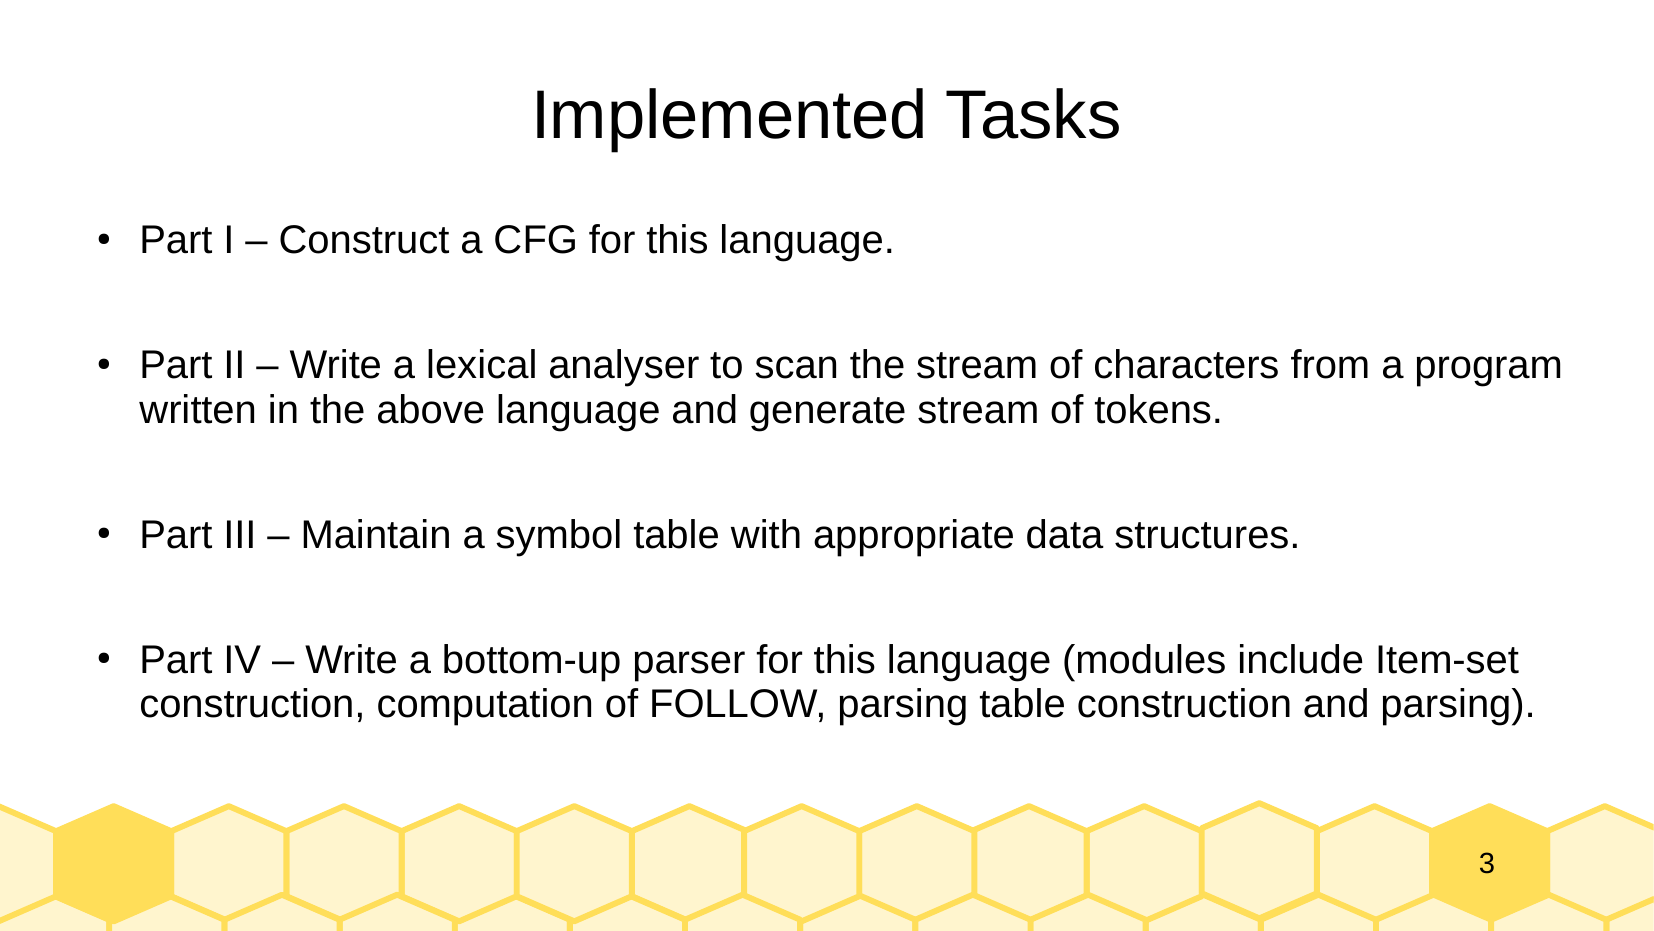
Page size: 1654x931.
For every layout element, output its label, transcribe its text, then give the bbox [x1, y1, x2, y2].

list Part I – Construct a CFG for this language. Part II – Write a lexical analyser to scan the stream of characters from a program written in the above language and generate stream of tokens. Part III – Maintain a symbol table with appropriate data structures. Part IV – Write a bottom-up parser for this language (modules include Item-set construction, computation of FOLLOW, parsing table construction and parsing). [82, 217, 1571, 758]
title Implemented Tasks [82, 37, 1571, 193]
